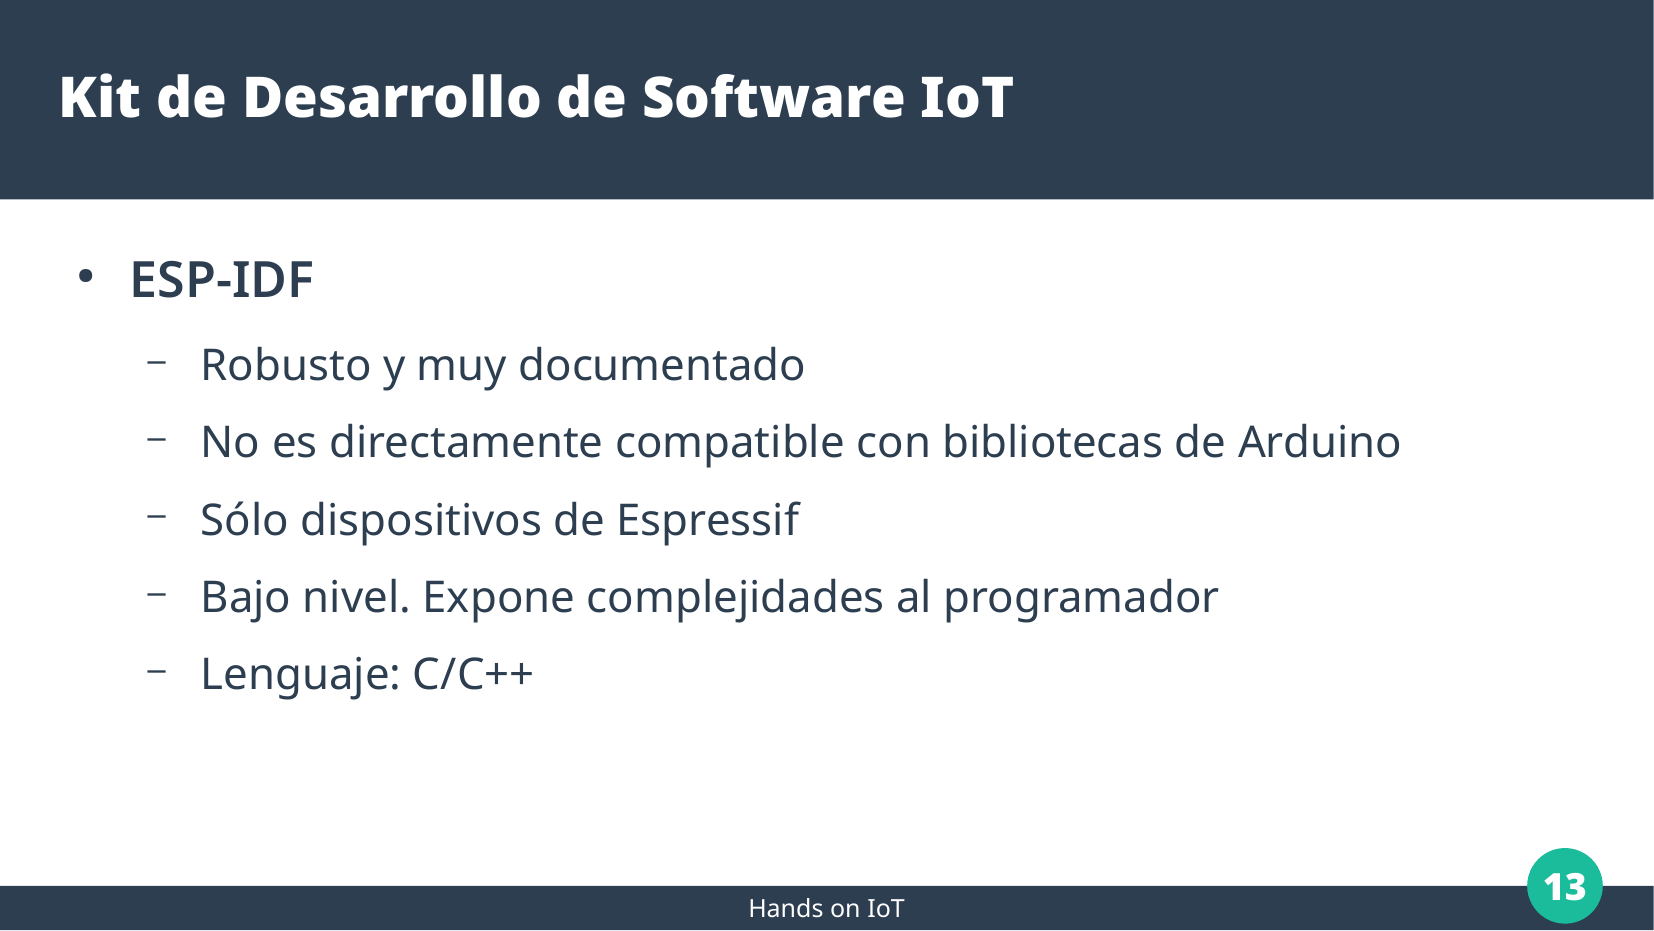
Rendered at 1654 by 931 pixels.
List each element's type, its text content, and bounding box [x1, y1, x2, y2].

title Kit de Desarrollo de Software IoT [59, 37, 1595, 155]
list ESP-IDF Robusto y muy documentado No es directamente compatible con bibliotecas de Arduino Sólo dispositivos de Espressif Bajo nivel. Expone complejidades al programador Lenguaje: C/C++ [59, 243, 1595, 864]
